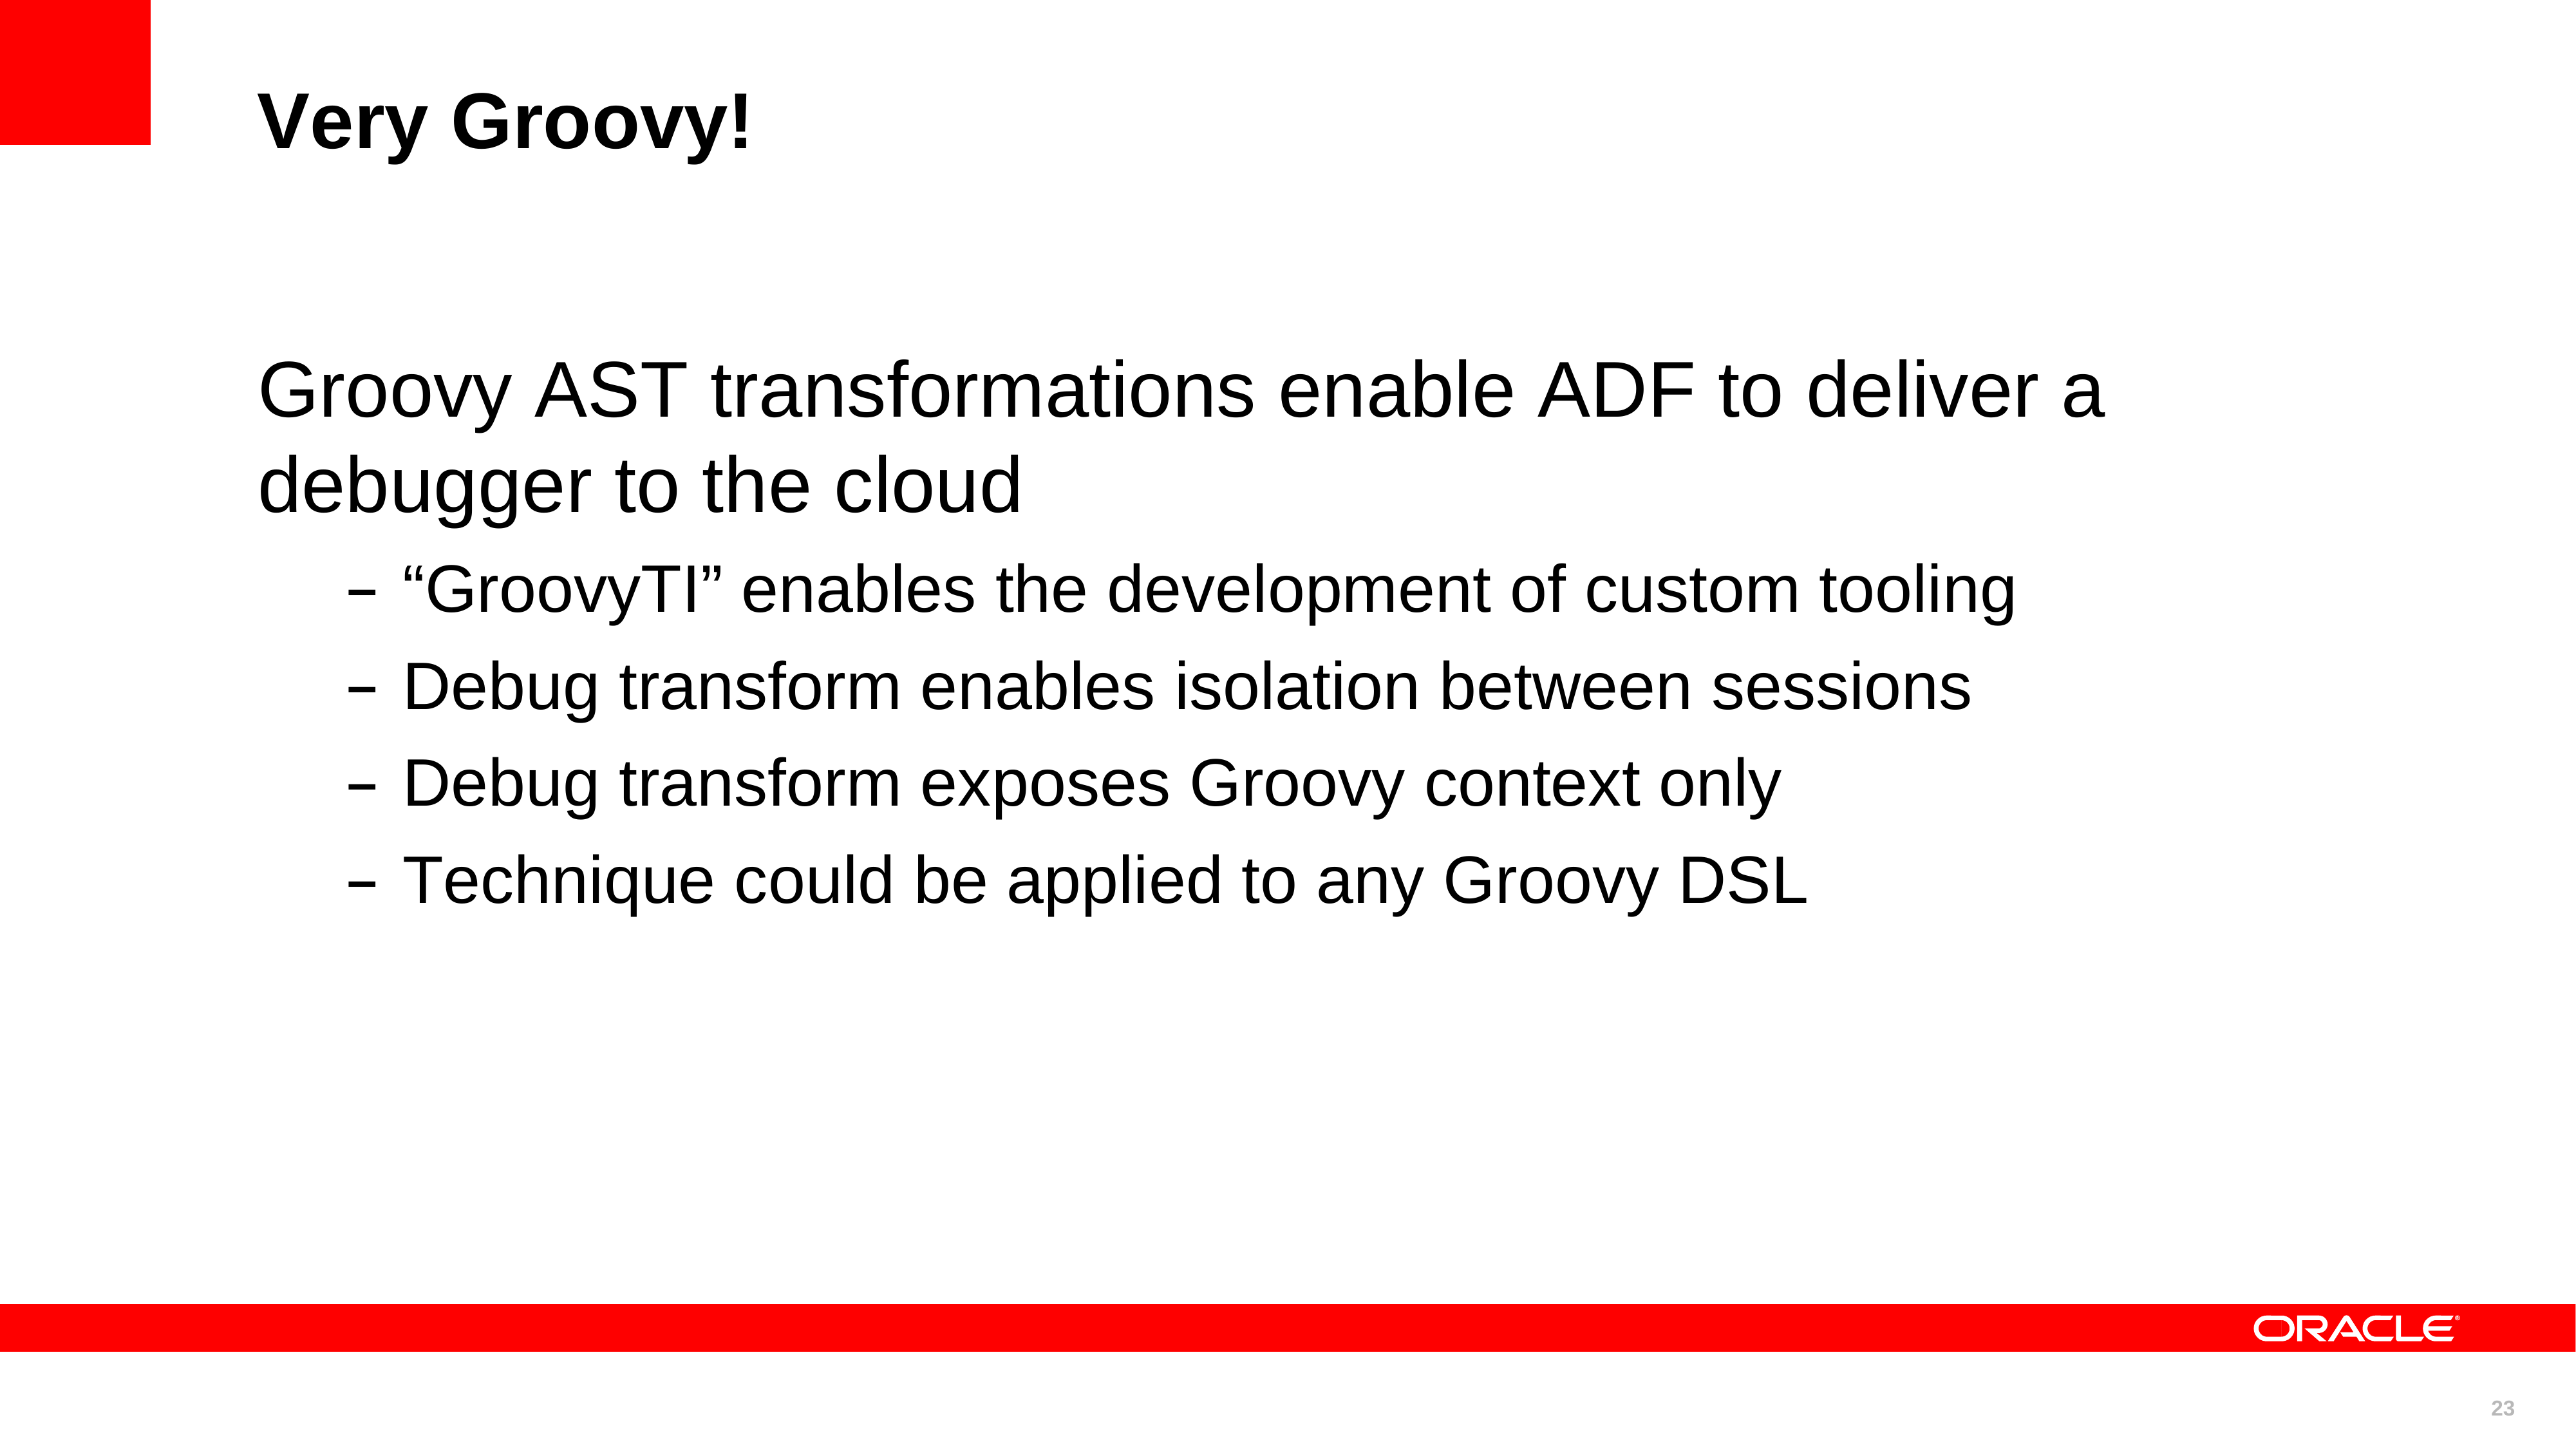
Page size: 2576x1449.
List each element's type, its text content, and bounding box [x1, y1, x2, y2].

picture [0, 1304, 2576, 1352]
list Groovy AST transformations enable ADF to deliver a debugger to the cloud “GroovyTI” enables the development of custom tooling Debug transform enables isolation between sessions Debug transform exposes Groovy context only Technique could be applied to any Groovy DSL [258, 337, 2318, 1256]
picture [0, 0, 151, 145]
title Very Groovy! [257, 69, 2318, 260]
